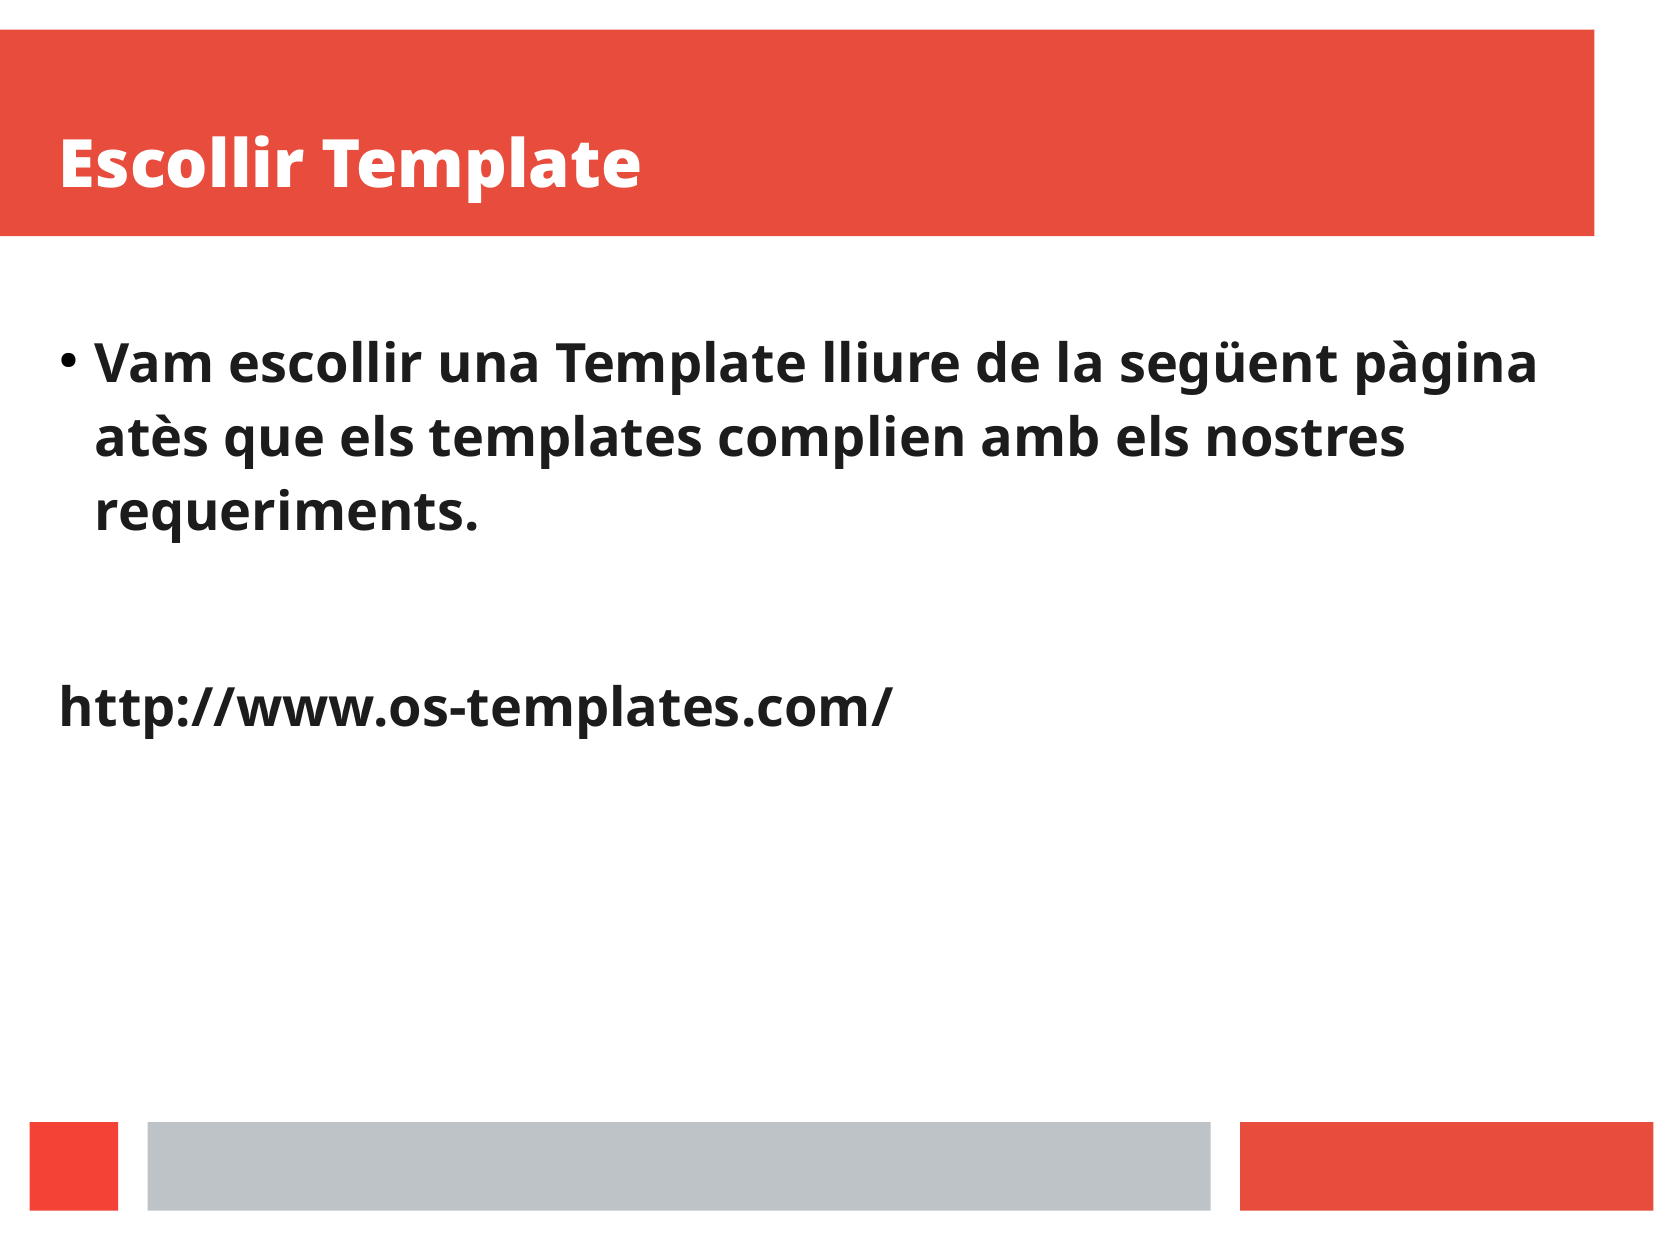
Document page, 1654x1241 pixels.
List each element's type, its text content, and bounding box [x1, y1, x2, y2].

title Escollir Template [59, 59, 1595, 207]
list Vam escollir una Template lliure de la següent pàgina atès que els templates complien amb els nostres requeriments. http://www.os-templates.com/ [59, 324, 1565, 1093]
